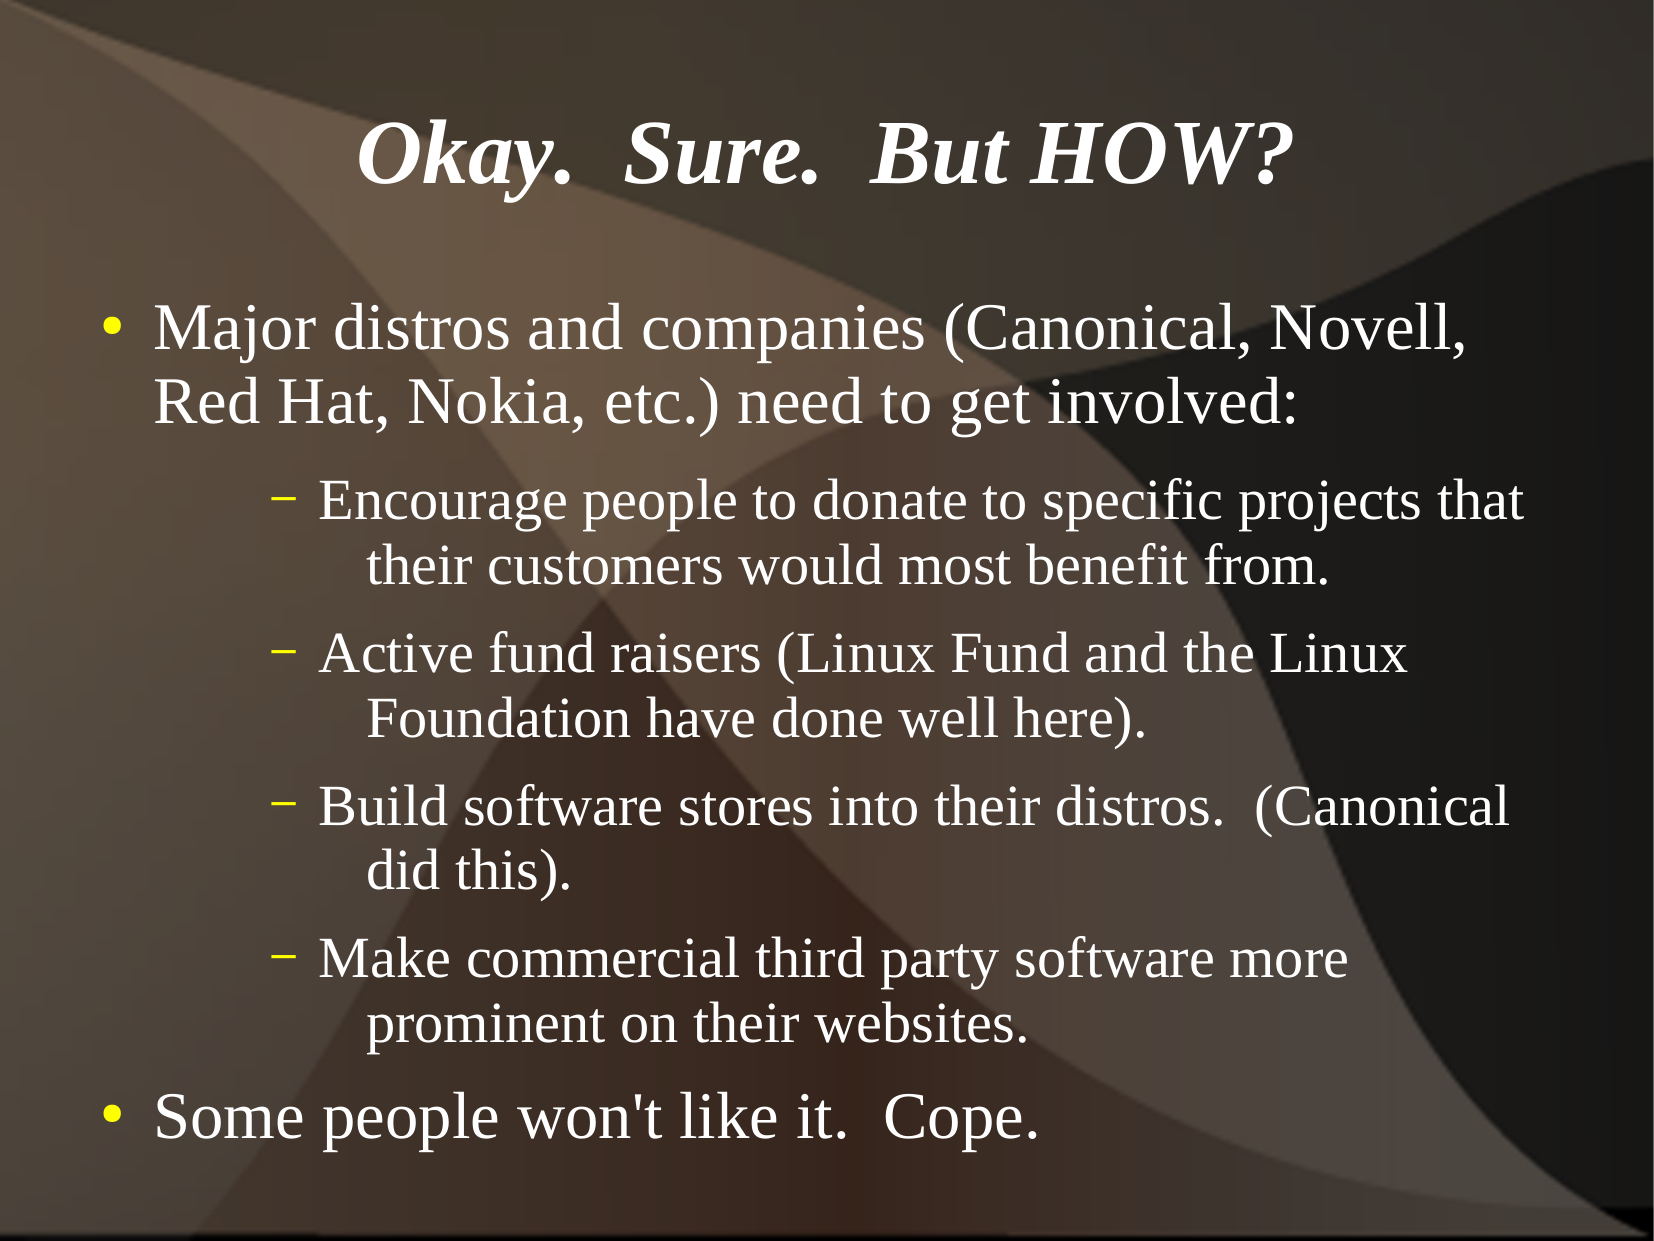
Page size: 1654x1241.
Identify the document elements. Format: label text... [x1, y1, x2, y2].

title Okay. Sure. But HOW? [82, 56, 1571, 250]
list Major distros and companies (Canonical, Novell, Red Hat, Nokia, etc.) need to get involved: Encourage people to donate to specific projects that their customers would most benefit from. Active fund raisers (Linux Fund and the Linux Foundation have done well here). Build software stores into their distros. (Canonical did this). Make commercial third party software more prominent on their websites. Some people won't like it. Cope. [82, 290, 1571, 1153]
picture [0, 0, 1654, 1241]
